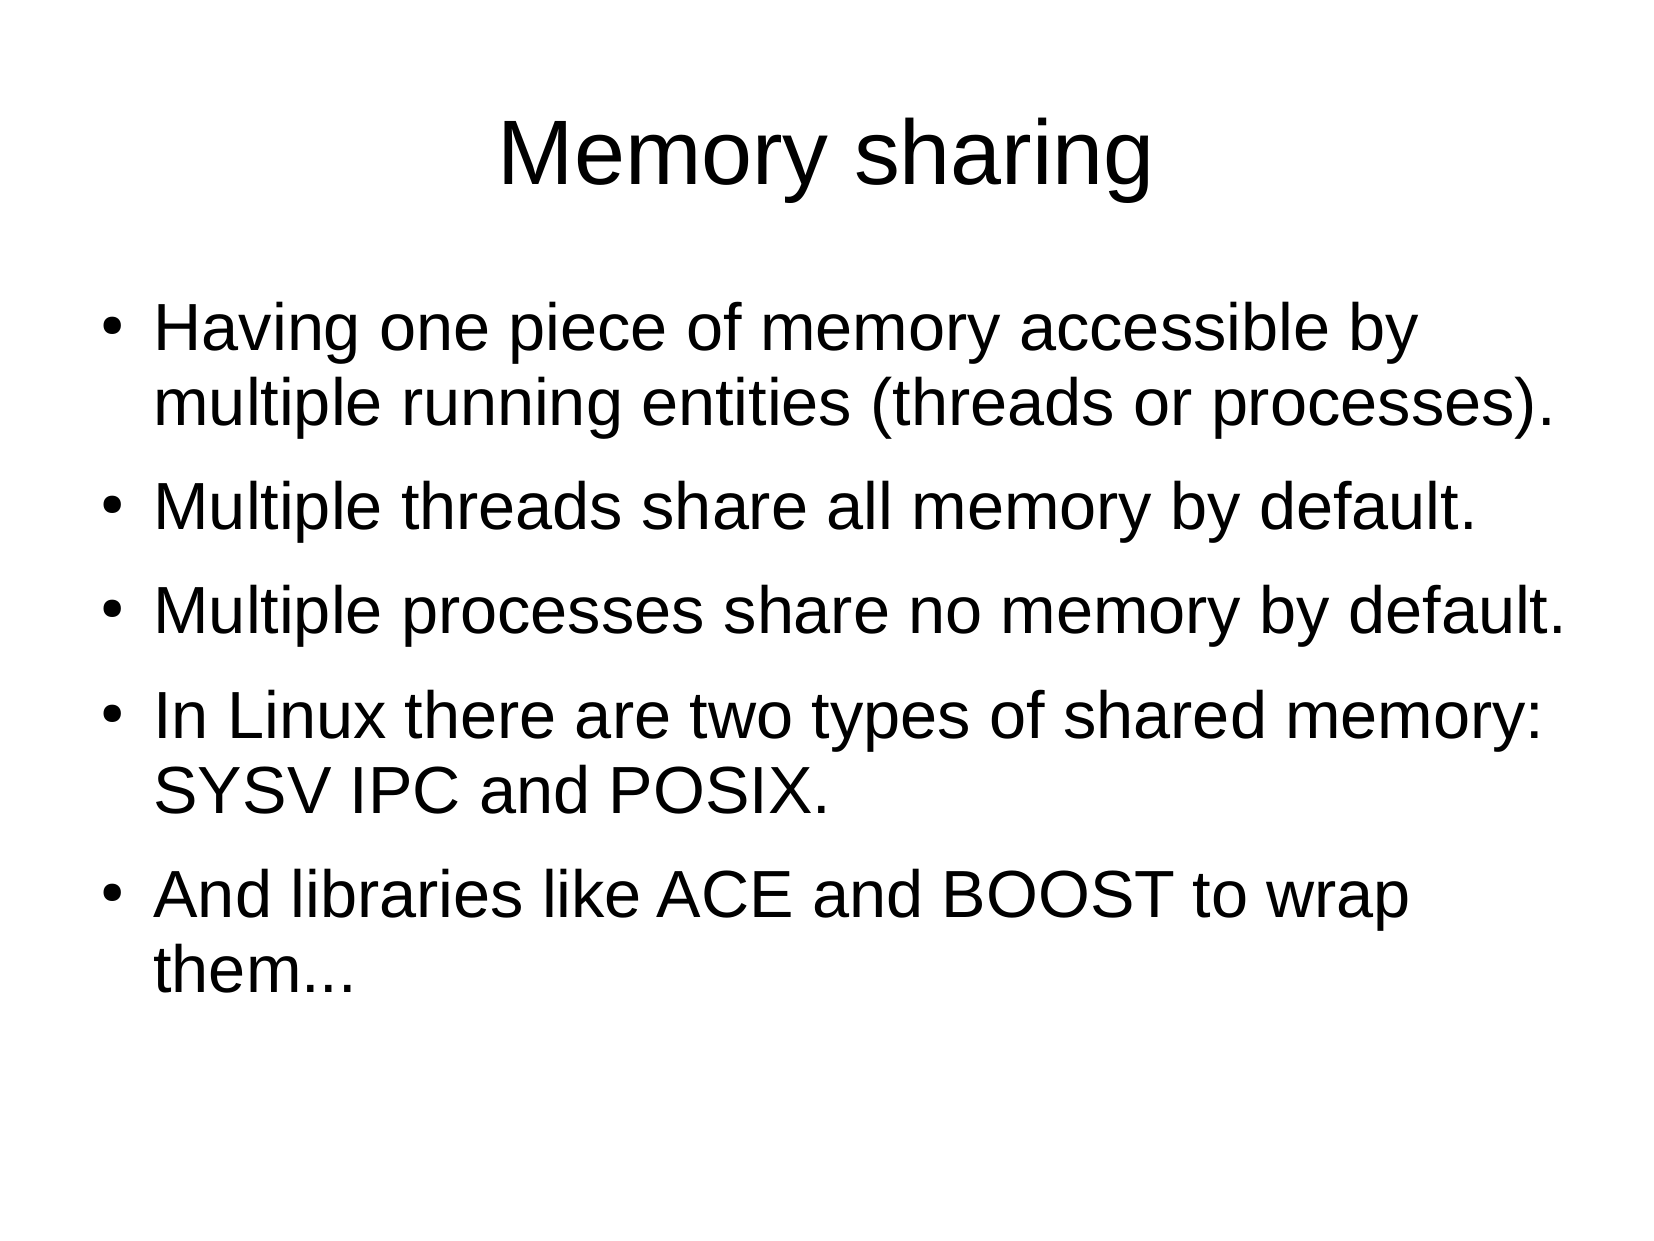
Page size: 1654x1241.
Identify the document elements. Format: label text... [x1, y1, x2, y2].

list Having one piece of memory accessible by multiple running entities (threads or processes). Multiple threads share all memory by default. Multiple processes share no memory by default. In Linux there are two types of shared memory: SYSV IPC and POSIX. And libraries like ACE and BOOST to wrap them... [82, 290, 1571, 1231]
title Memory sharing [82, 49, 1571, 257]
